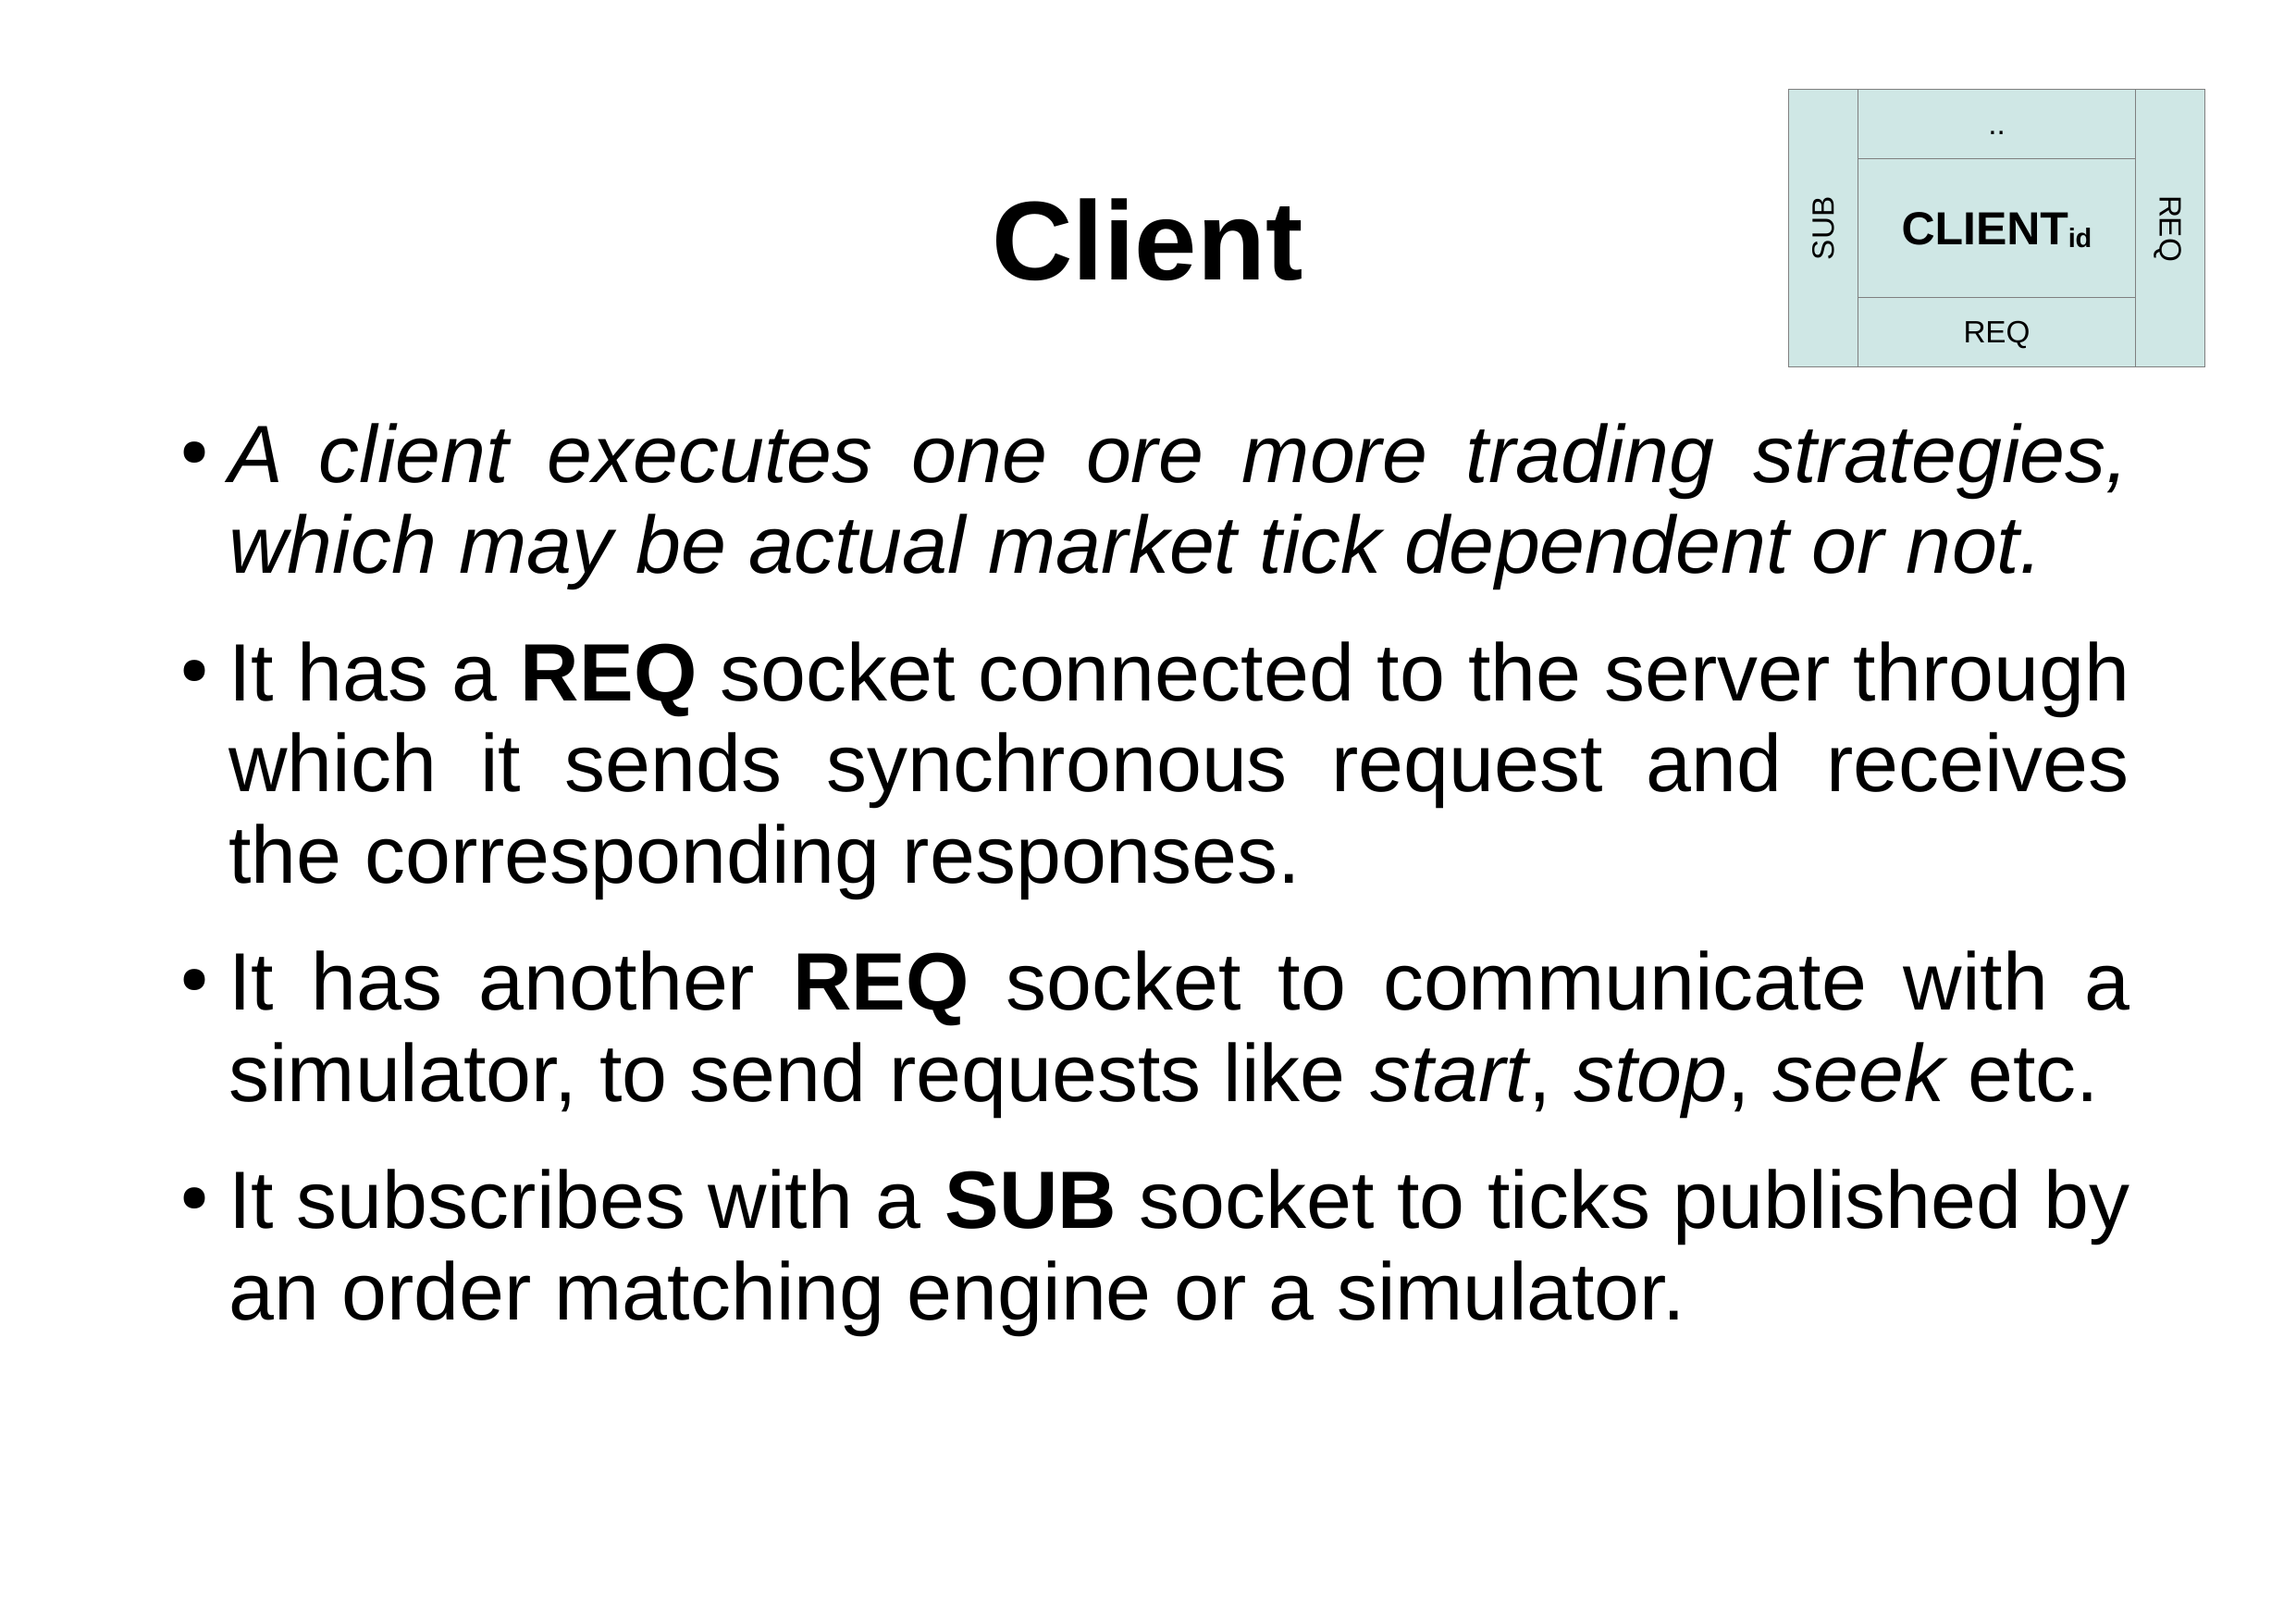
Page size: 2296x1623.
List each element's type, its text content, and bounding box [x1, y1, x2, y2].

text_box SUB [1788, 89, 1858, 367]
text_box REQ [2135, 89, 2205, 367]
text_box .. [1858, 89, 2136, 159]
text_box REQ [1858, 297, 2136, 367]
list A client executes one ore more trading strategies, which may be actual market tick dependent or not. It has a REQ socket connected to the server through which it sends synchronous request and receives the corresponding responses. It has another REQ socket to communicate with a simulator, to send requests like start, stop, seek etc. It subscribes with a SUB socket to ticks published by an order matching engine or a simulator. [163, 408, 2132, 1408]
text_box CLIENTid [1858, 159, 2135, 297]
title Client [163, 114, 1788, 367]
